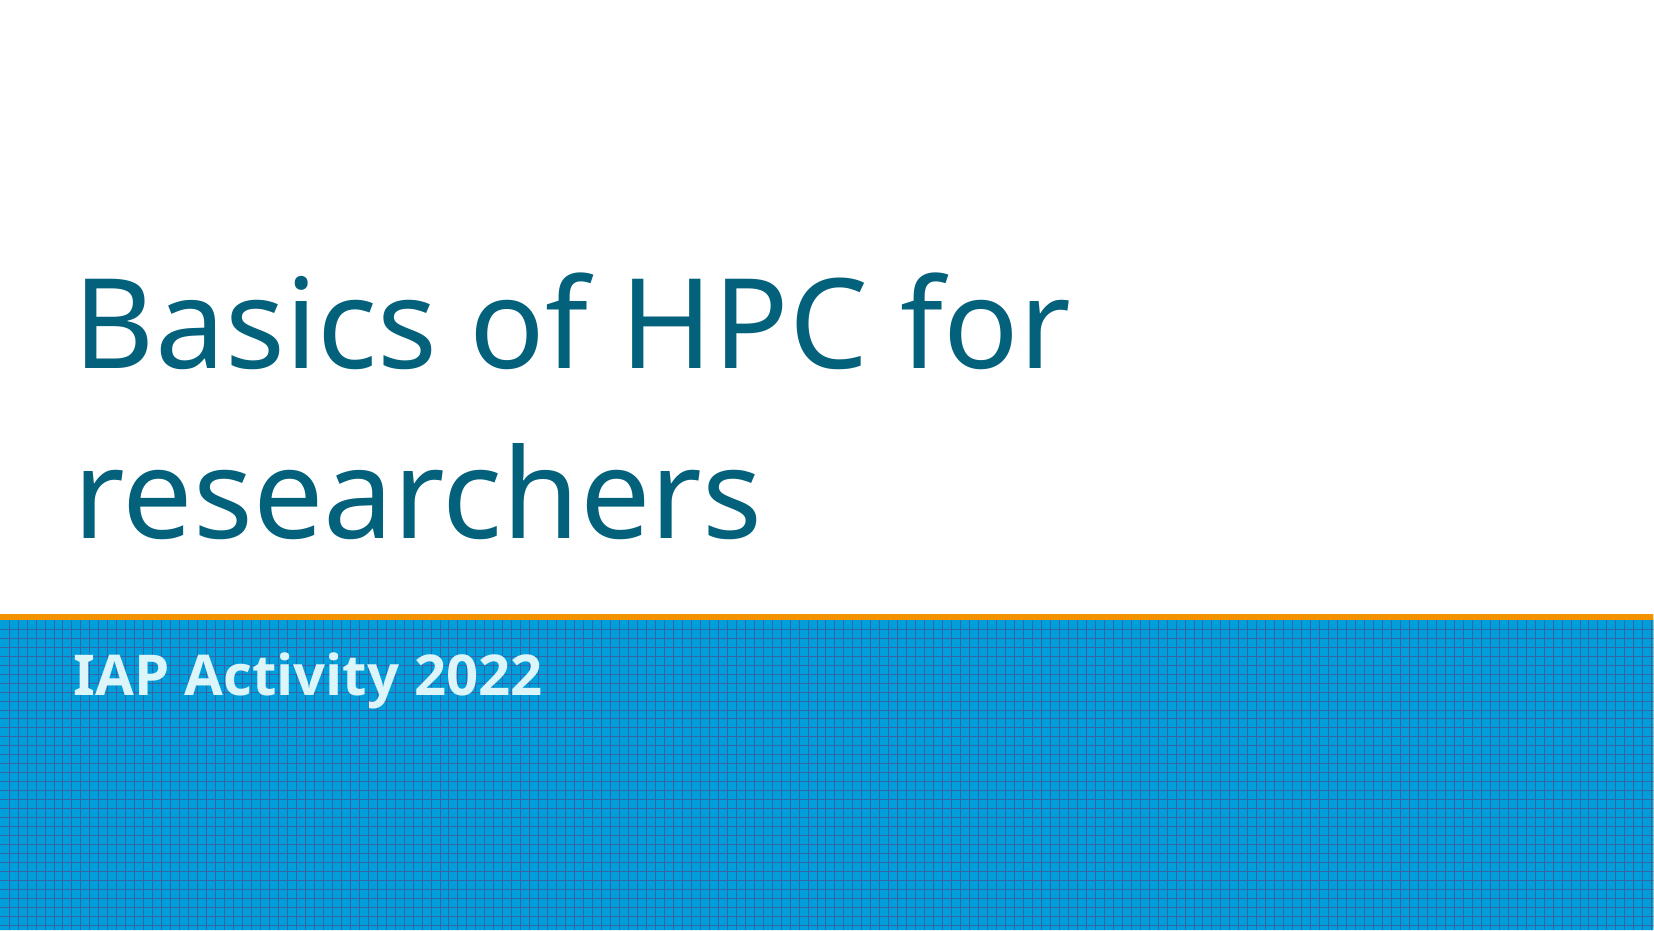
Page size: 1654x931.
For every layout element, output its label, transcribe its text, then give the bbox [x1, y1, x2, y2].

title Basics of HPC for researchers [73, 44, 1551, 576]
subtitle IAP Activity 2022 [73, 634, 1551, 827]
